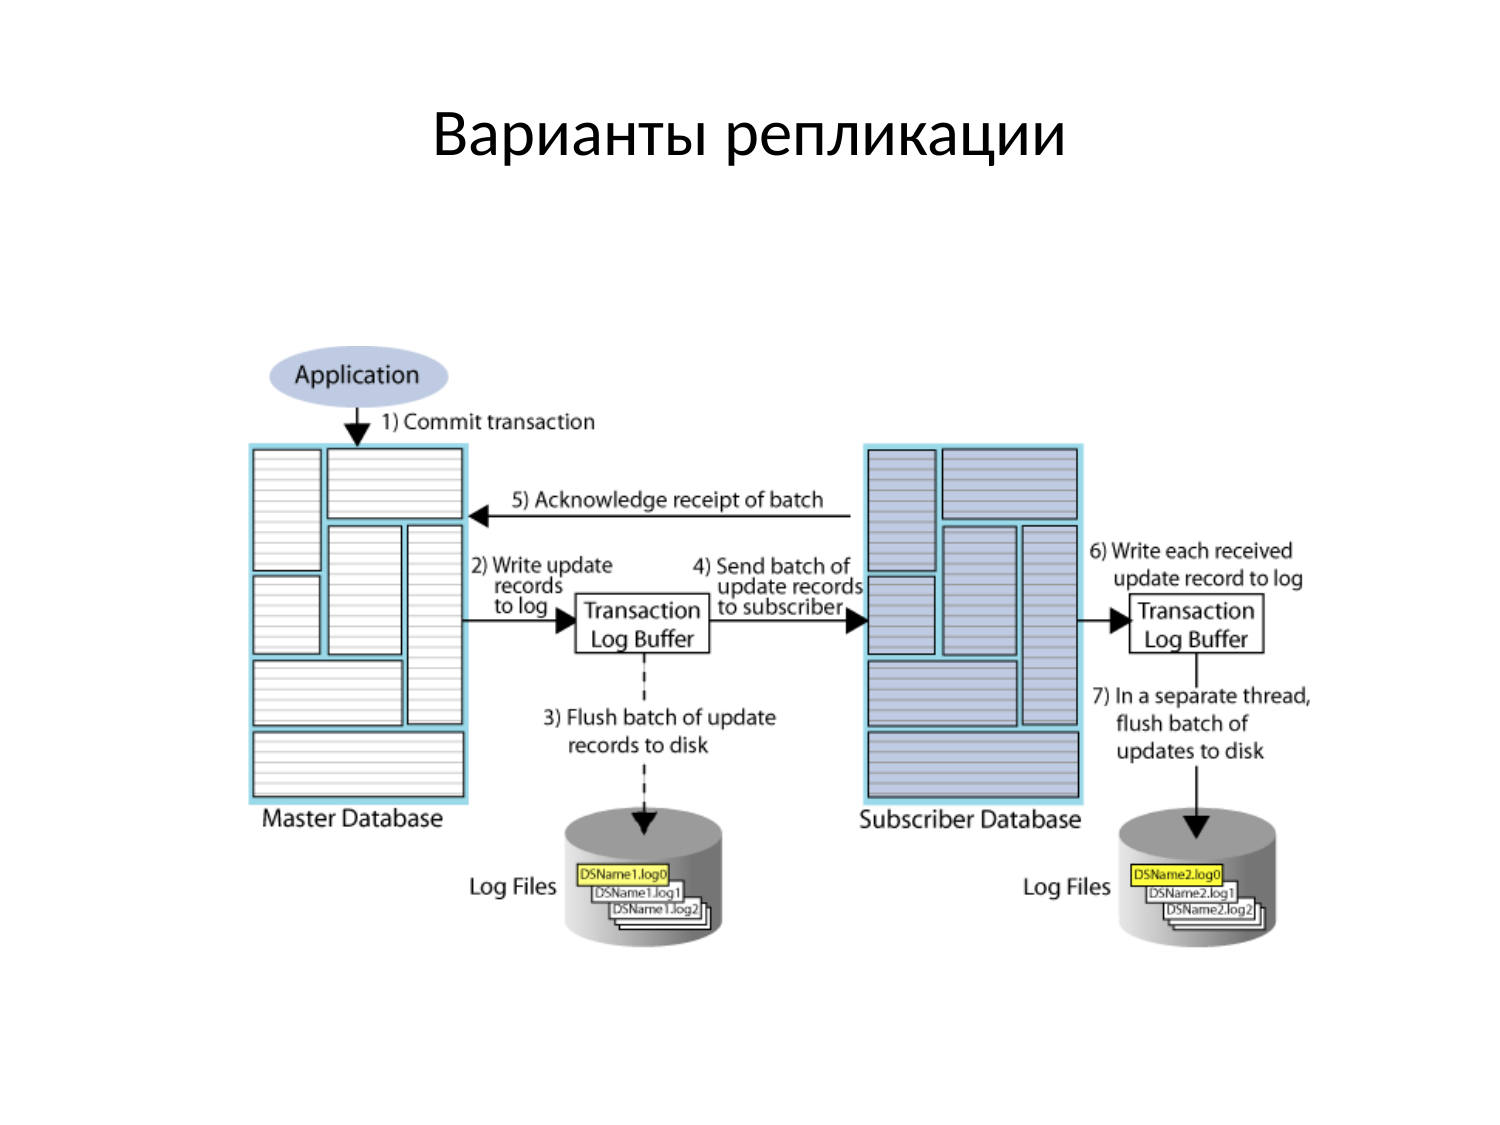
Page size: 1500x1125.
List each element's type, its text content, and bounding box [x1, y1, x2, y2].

title Варианты репликации [75, 45, 1425, 233]
picture [248, 346, 1313, 949]
